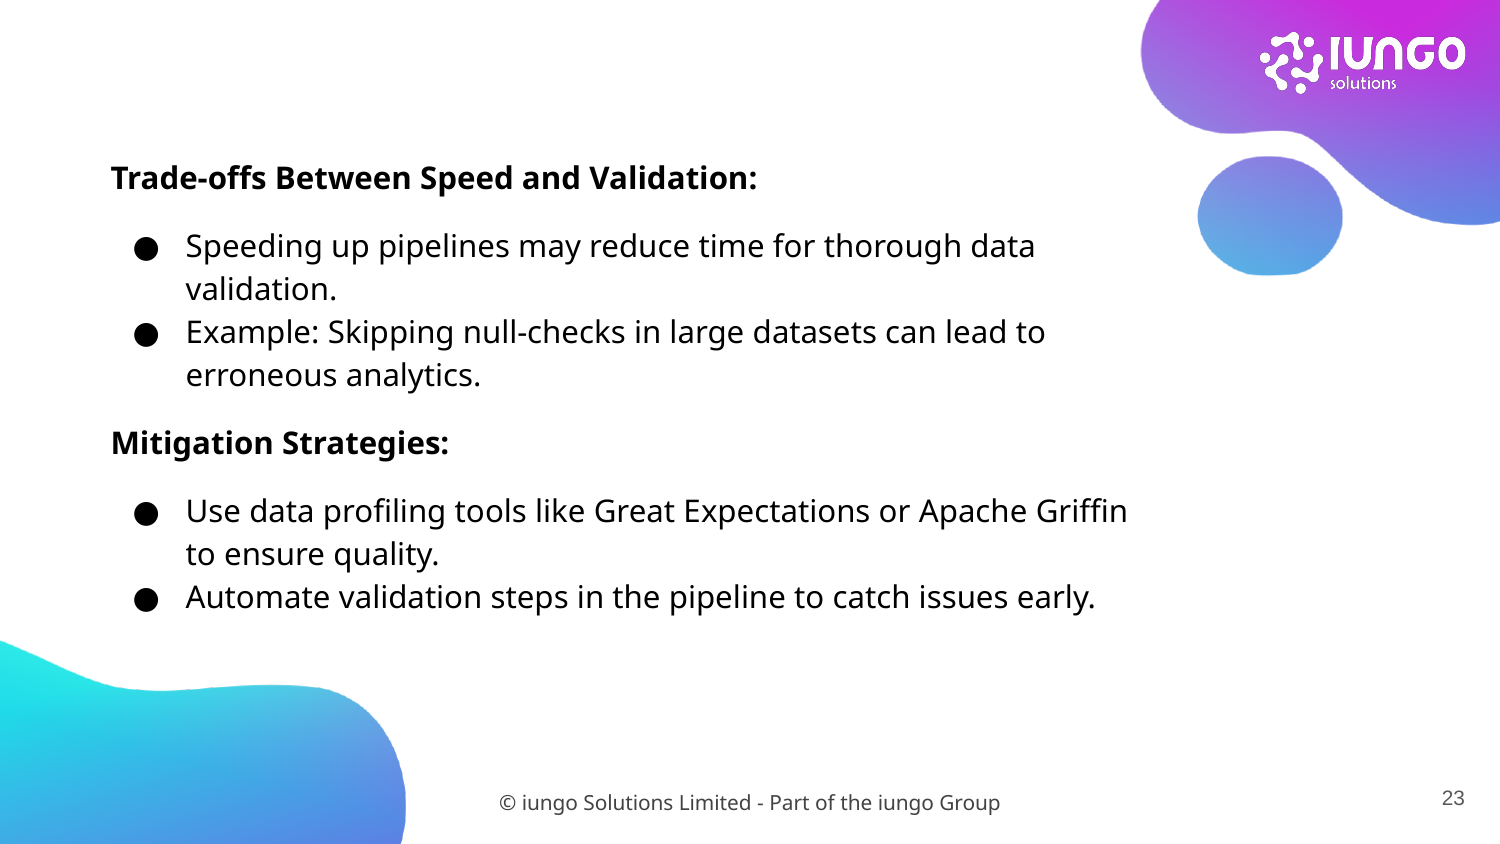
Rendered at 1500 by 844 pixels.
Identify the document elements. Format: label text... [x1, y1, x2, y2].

picture [0, 0, 1500, 844]
slide_number <number> [1389, 764, 1480, 830]
list Trade-offs Between Speed and Validation: Speeding up pipelines may reduce time for thorough data validation. Example: Skipping null-checks in large datasets can lead to erroneous analytics. Mitigation Strategies: Use data profiling tools like Great Expectations or Apache Griffin to ensure quality. Automate validation steps in the pipeline to catch issues early. [95, 137, 1162, 621]
